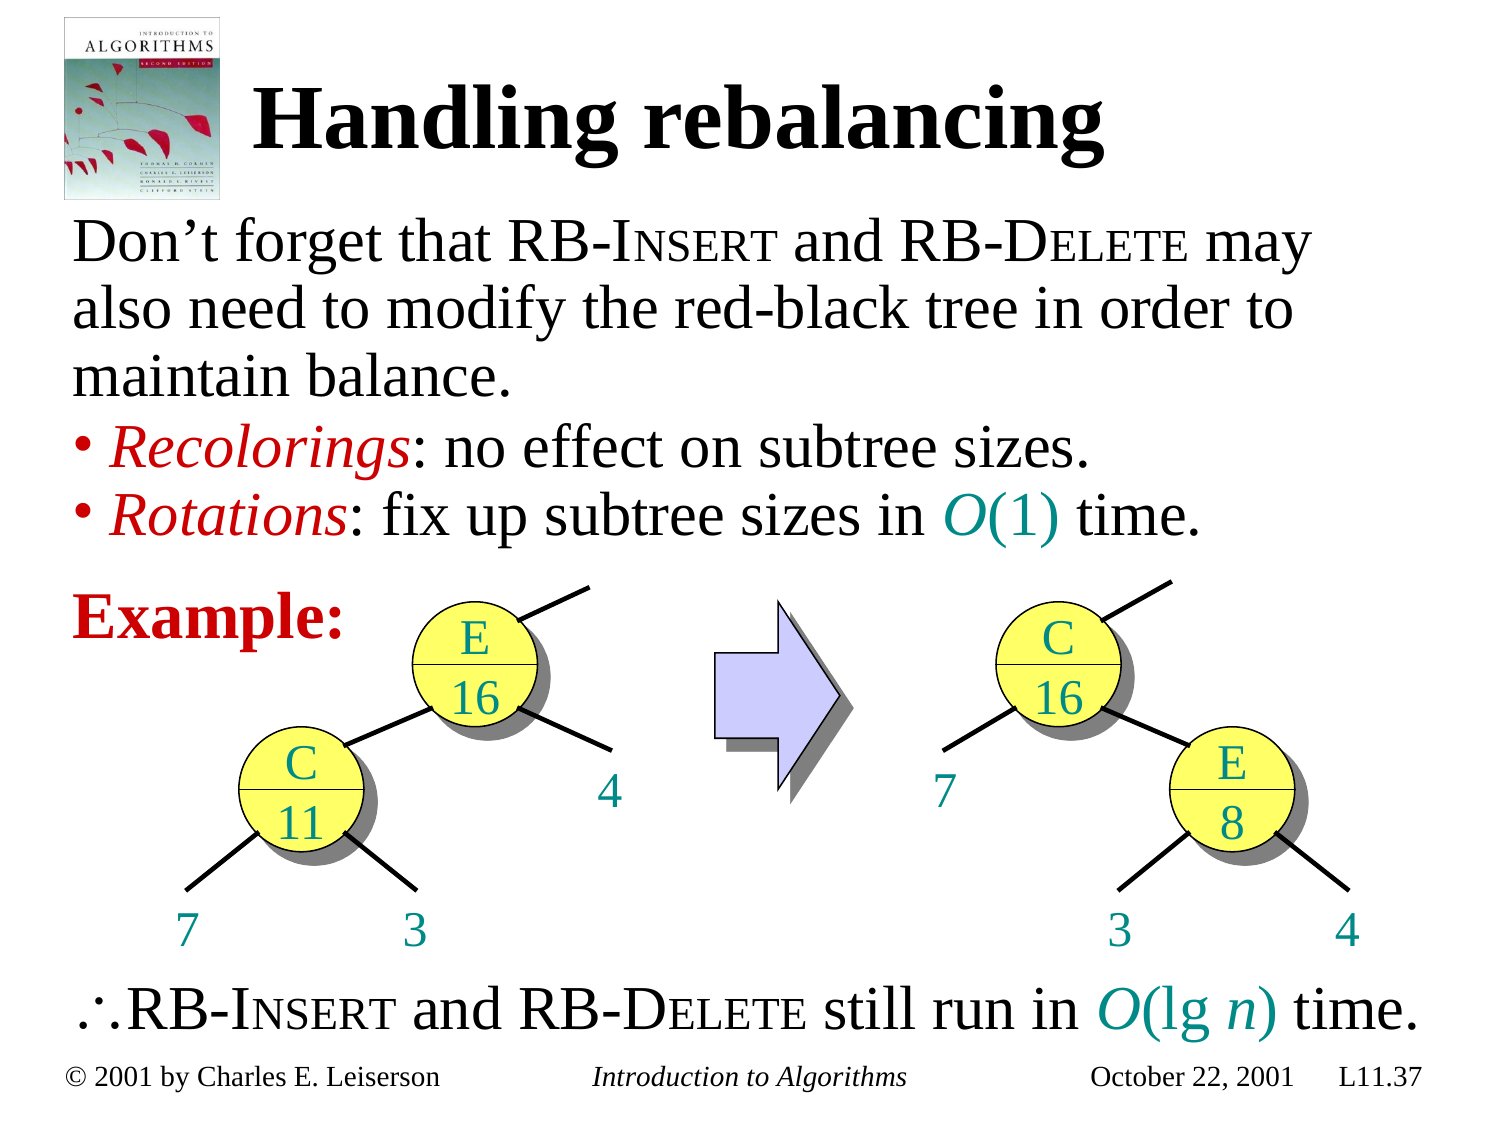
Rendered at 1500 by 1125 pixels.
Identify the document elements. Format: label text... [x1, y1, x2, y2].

text_box October 22, 2001 L11.<number> [982, 1049, 1438, 1101]
text_box RB-INSERT and RB-DELETE still run in O(lg n) time. [57, 959, 1436, 1051]
text_box [714, 601, 840, 790]
text_box Don’t forget that RB-INSERT and RB-DELETE may also need to modify the red-black tree in order to maintain balance. [57, 199, 1340, 418]
text_box Example: [58, 564, 363, 660]
text_box 7 [160, 889, 215, 959]
text_box Introduction to Algorithms [577, 1051, 923, 1101]
text_box E 16 [412, 601, 538, 664]
text_box Recolorings: no effect on subtree sizes. Rotations: fix up subtree sizes in O(1) time. [58, 409, 1361, 557]
text_box 3 [387, 889, 443, 959]
text_box E 8 [1169, 726, 1295, 789]
text_box E 8 [1169, 790, 1295, 852]
text_box E 16 [412, 665, 538, 727]
text_box C 16 [996, 665, 1122, 727]
title Handling rebalancing [237, 24, 1475, 213]
text_box 4 [582, 749, 638, 826]
text_box C 11 [238, 790, 364, 852]
text_box C 16 [996, 601, 1122, 664]
picture [64, 17, 220, 199]
text_box 3 [1092, 889, 1148, 959]
text_box 7 [917, 749, 973, 826]
text_box C 11 [238, 726, 364, 789]
text_box 4 [1320, 889, 1375, 959]
